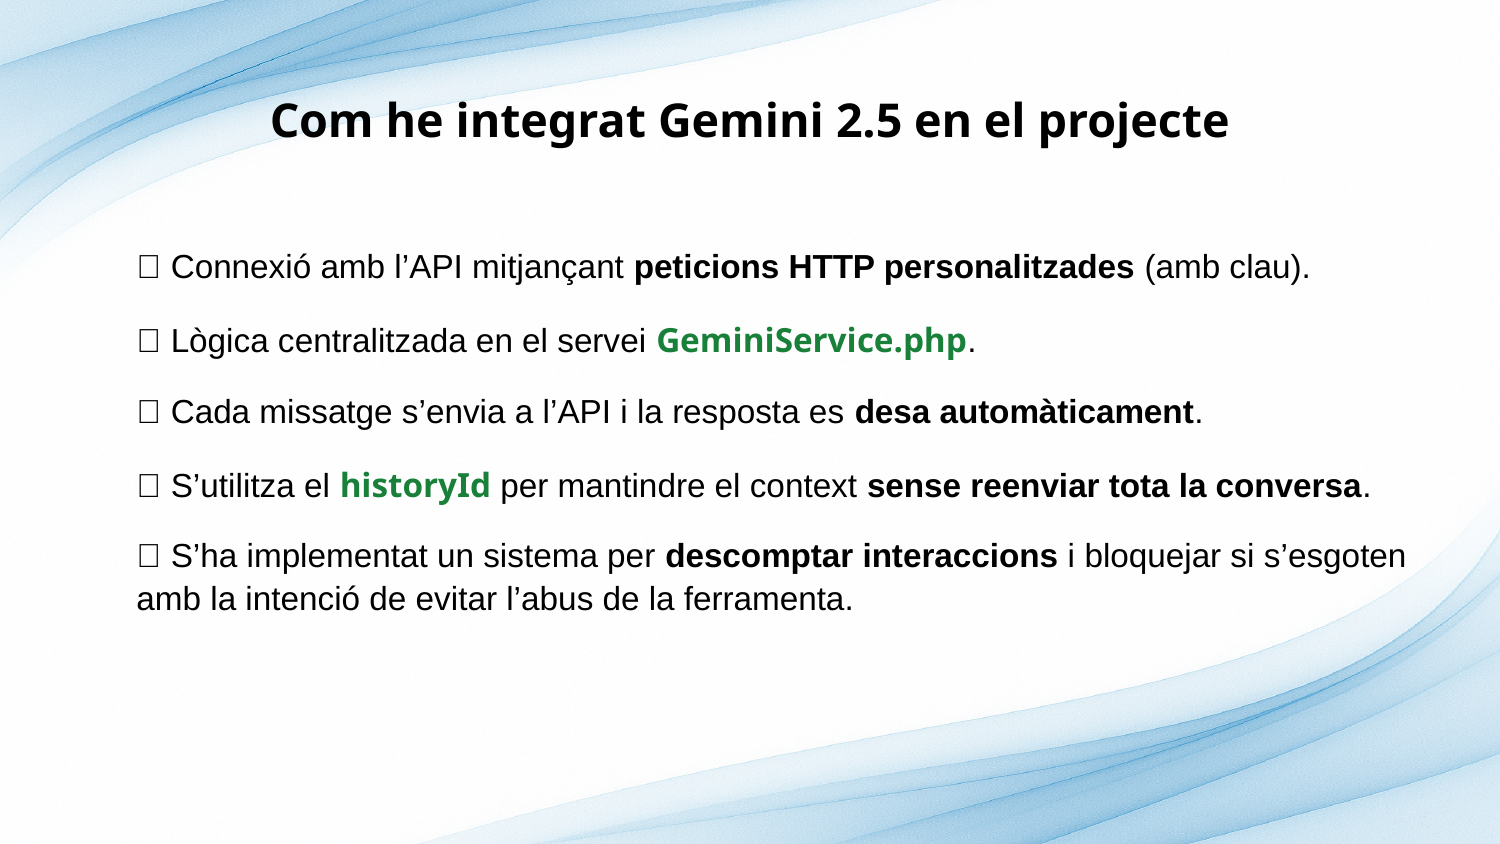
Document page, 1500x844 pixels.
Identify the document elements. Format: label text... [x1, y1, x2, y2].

picture [0, 0, 1500, 844]
title Com he integrat Gemini 2.5 en el projecte [51, 72, 1449, 167]
list 🔹 Connexió amb l’API mitjançant peticions HTTP personalitzades (amb clau). 🔹 Lògica centralitzada en el servei GeminiService.php. 🔹 Cada missatge s’envia a l’API i la resposta es desa automàticament. 🔹 S’utilitza el historyId per mantindre el context sense reenviar tota la conversa. 🔹 S’ha implementat un sistema per descomptar interaccions i bloquejar si s’esgoten amb la intenció de evitar l’abus de la ferramenta. [46, 191, 1445, 753]
